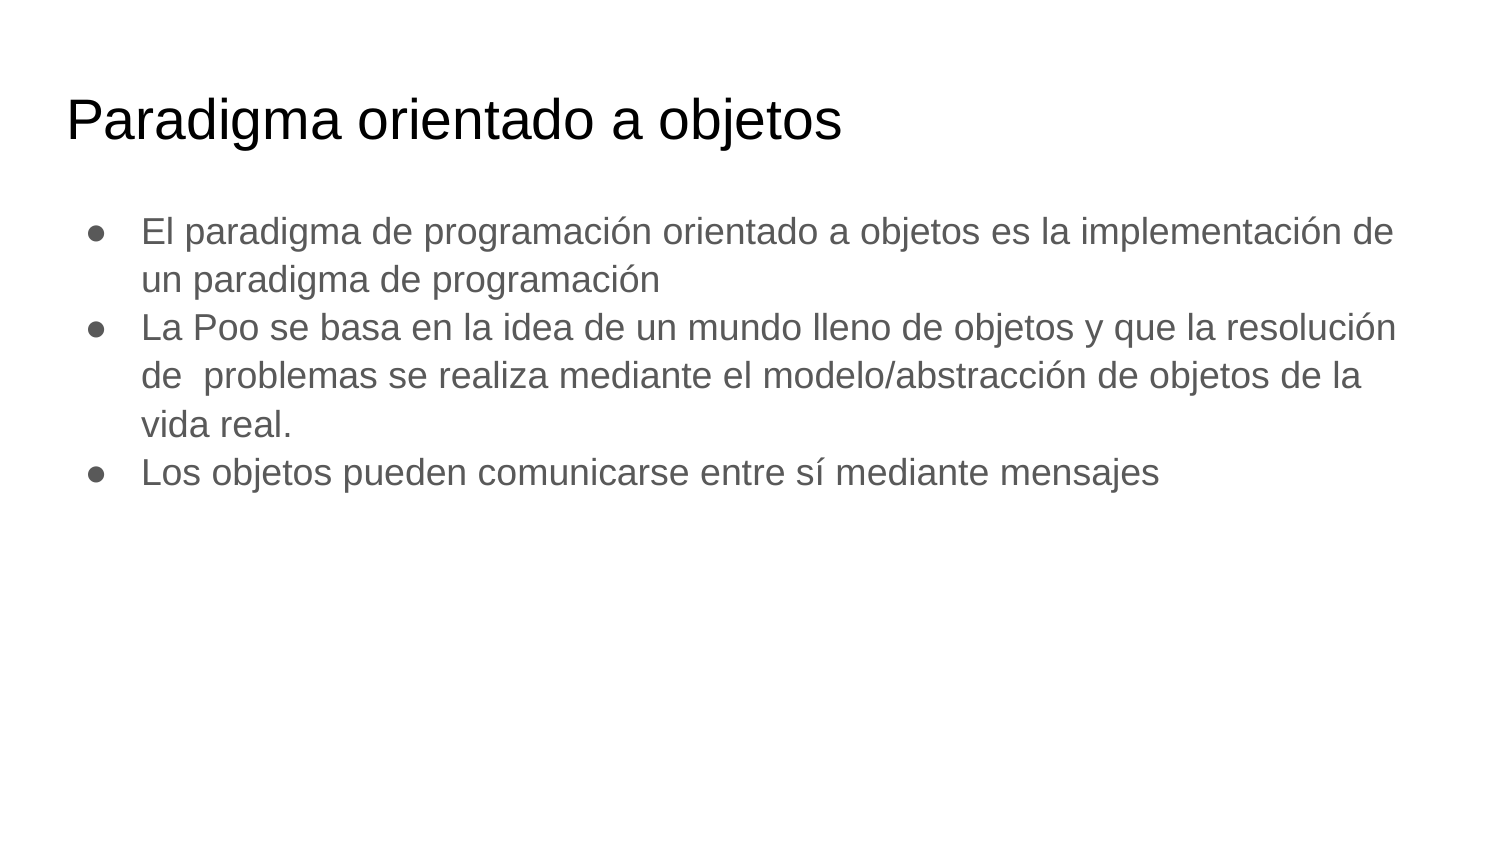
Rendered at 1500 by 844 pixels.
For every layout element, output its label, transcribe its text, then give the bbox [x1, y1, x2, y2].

title Paradigma orientado a objetos [51, 72, 1449, 167]
list El paradigma de programación orientado a objetos es la implementación de un paradigma de programación La Poo se basa en la idea de un mundo lleno de objetos y que la resolución de problemas se realiza mediante el modelo/abstracción de objetos de la vida real. Los objetos pueden comunicarse entre sí mediante mensajes [51, 189, 1449, 750]
